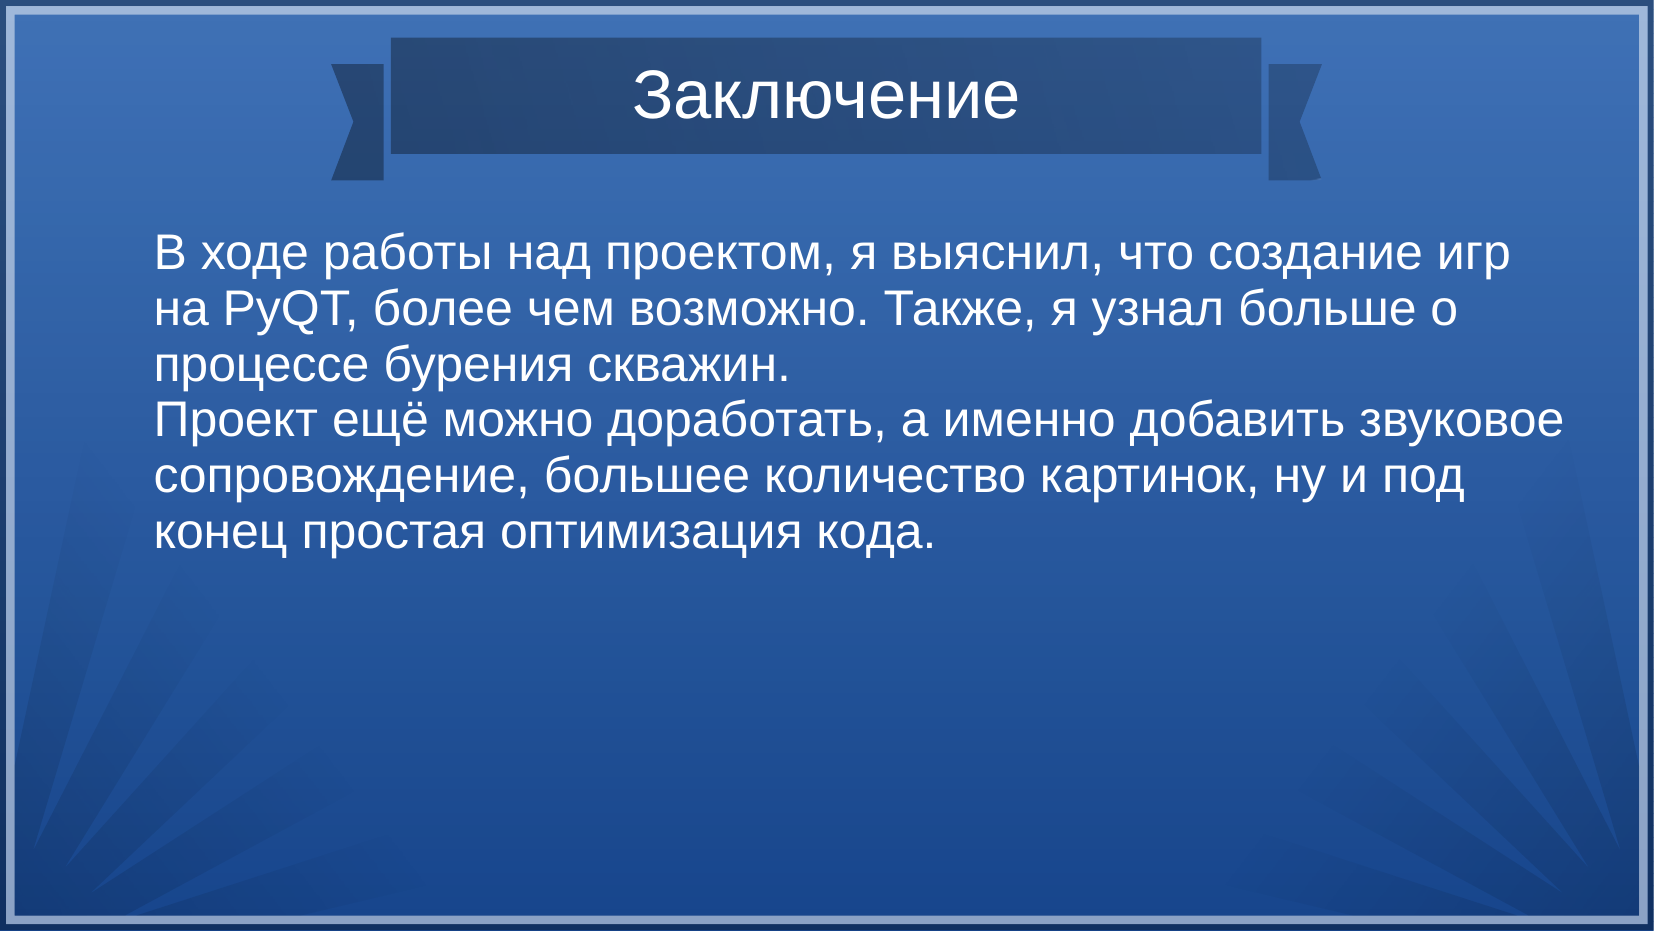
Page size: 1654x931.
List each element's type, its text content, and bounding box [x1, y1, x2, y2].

title Заключение [389, 35, 1264, 154]
list В ходе работы над проектом, я выяснил, что создание игр на PyQT, более чем возможно. Также, я узнал больше о процессе бурения скважин. Проект ещё можно доработать, а именно добавить звуковое сопровождение, большее количество картинок, ну и под конец простая оптимизация кода. [82, 224, 1571, 848]
